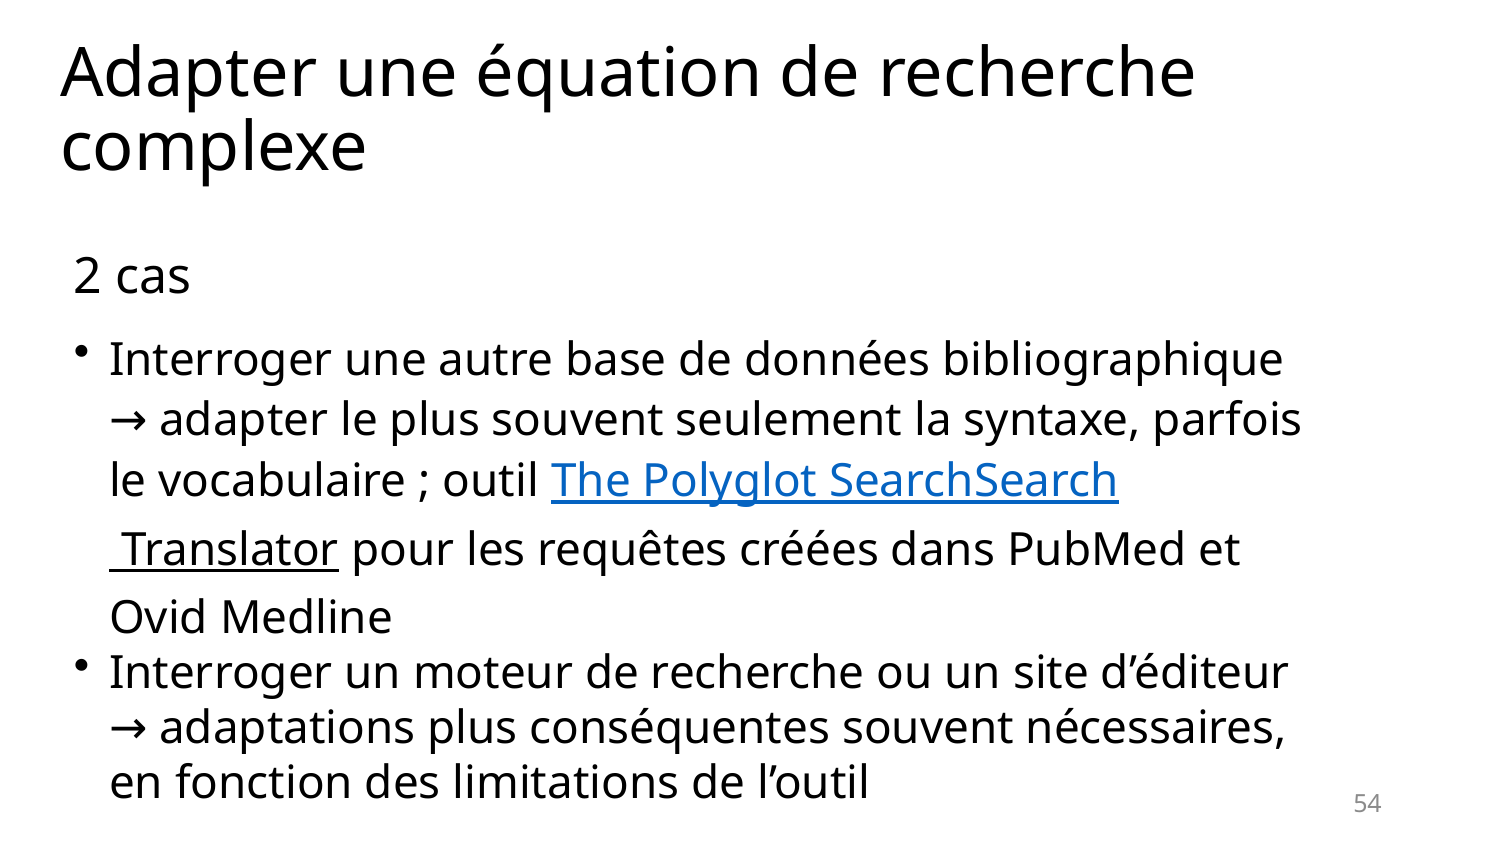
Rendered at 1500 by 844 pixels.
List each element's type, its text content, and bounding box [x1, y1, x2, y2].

title Adapter une équation de recherche complexe [45, 29, 1500, 193]
text_box 2 cas Interroger une autre base de données bibliographique → adapter le plus souvent seulement la syntaxe, parfois le vocabulaire ; outil The Polyglot SearchSearch Translator pour les requêtes créées dans PubMed et Ovid Medline Interroger un moteur de recherche ou un site d’éditeur → adaptations plus conséquentes souvent nécessaires, en fonction des limitations de l’outil [58, 229, 1346, 816]
